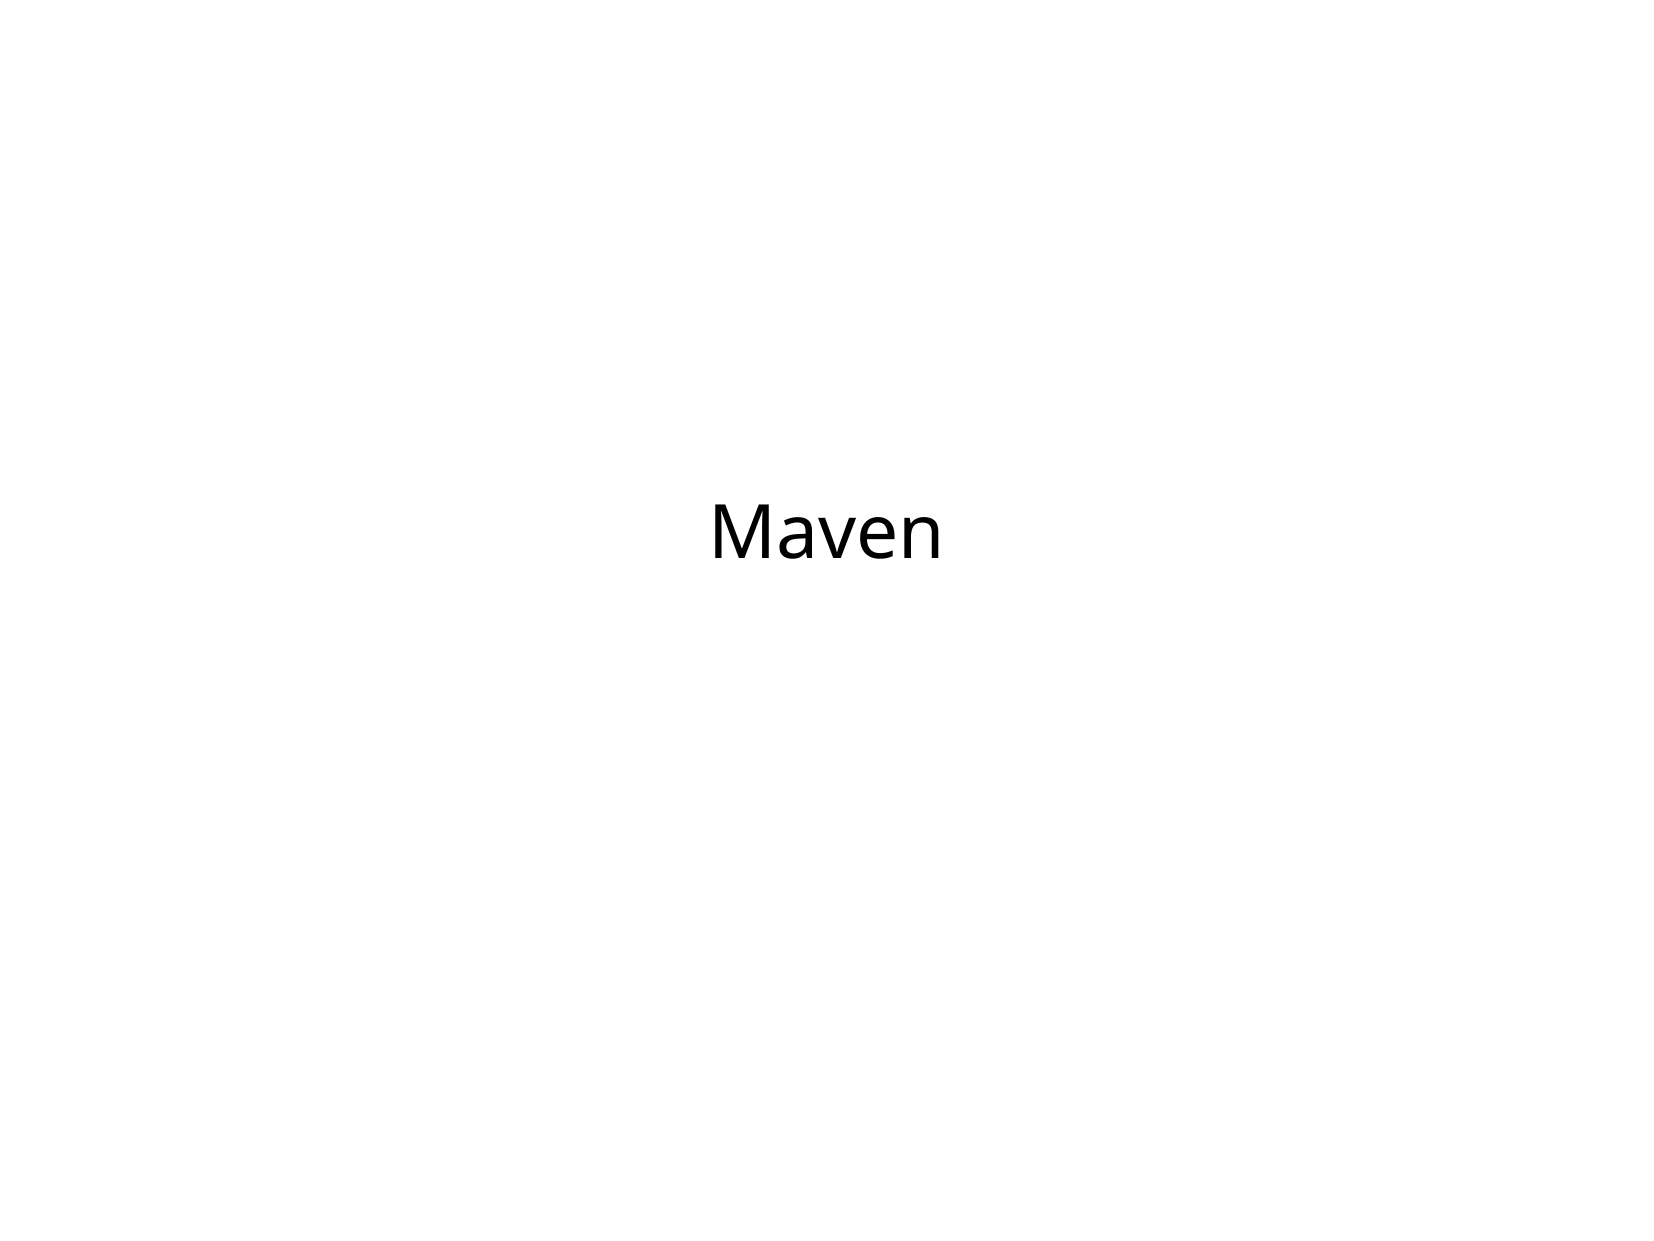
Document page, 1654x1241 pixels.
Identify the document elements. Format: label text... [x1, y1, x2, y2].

subtitle Maven [82, 49, 1571, 1010]
